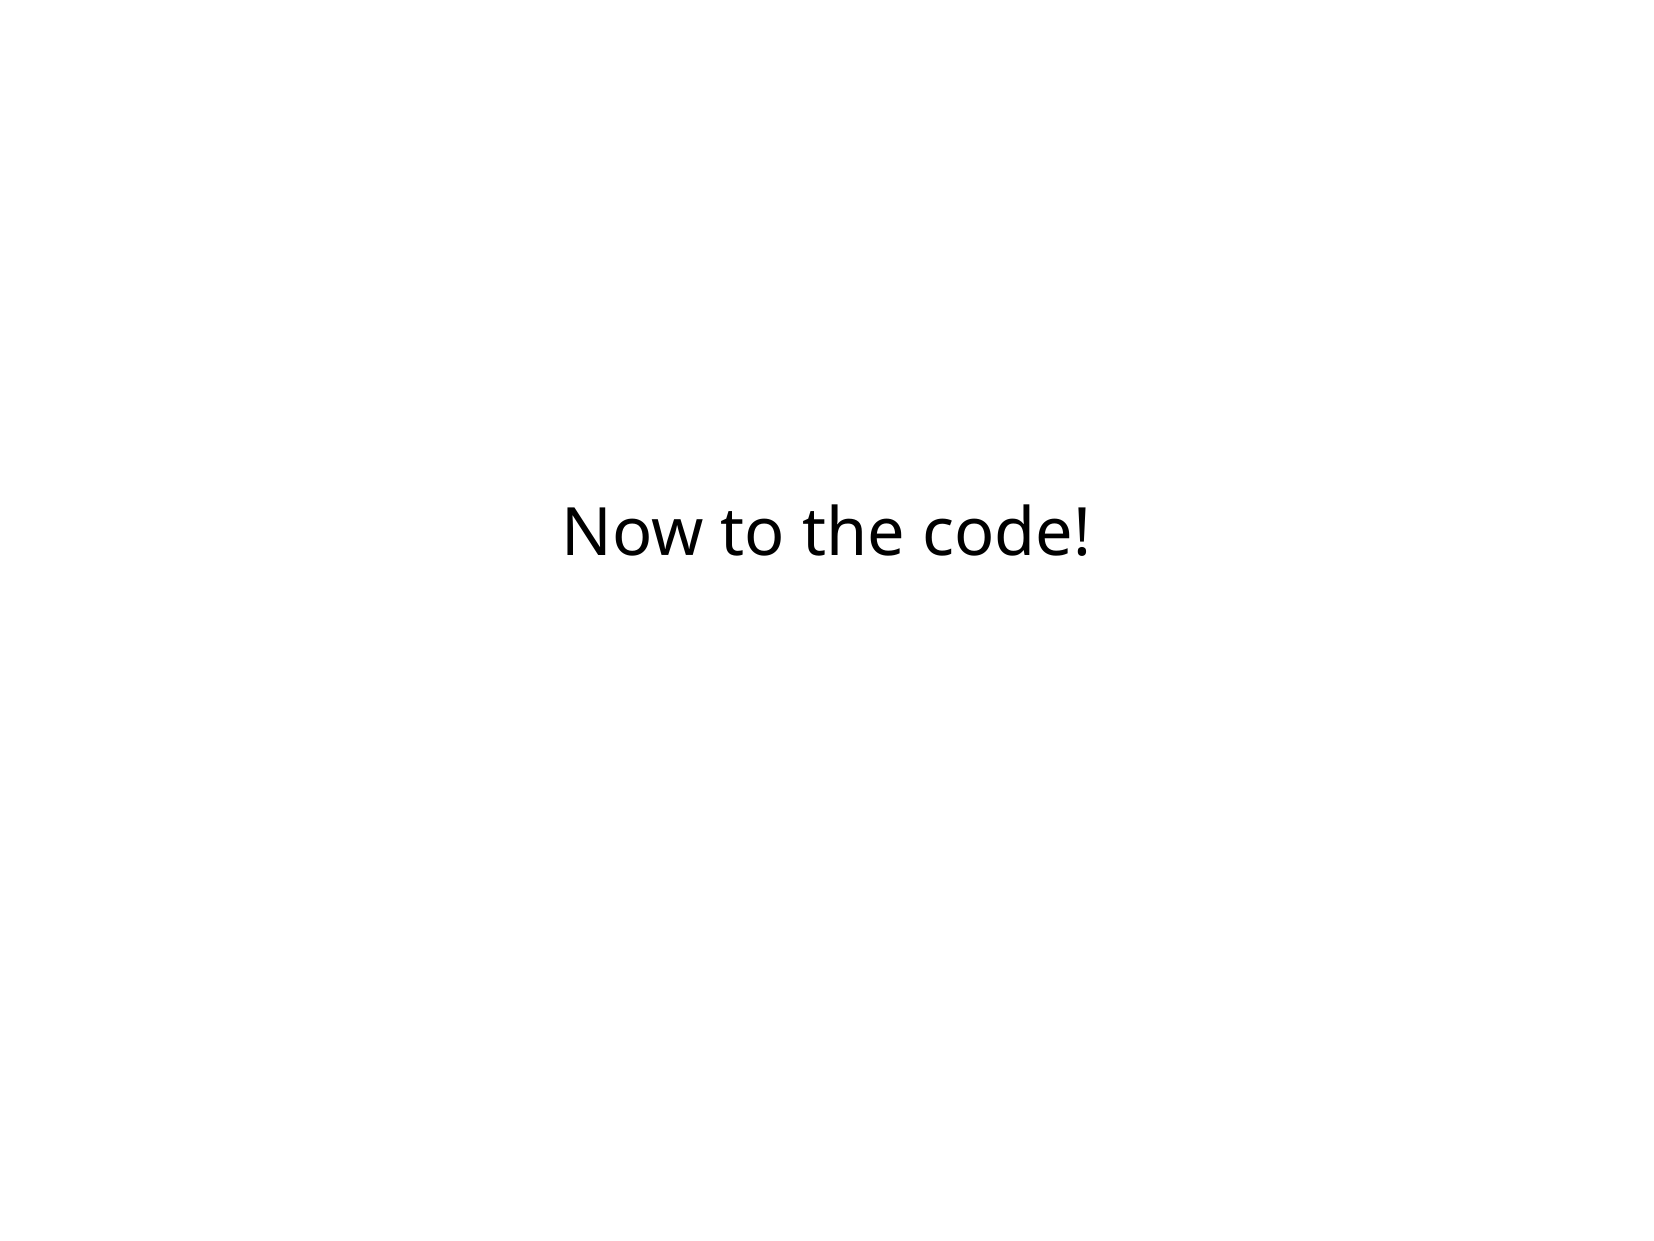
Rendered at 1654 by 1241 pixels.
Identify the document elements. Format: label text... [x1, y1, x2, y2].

subtitle Now to the code! [82, 49, 1571, 1010]
